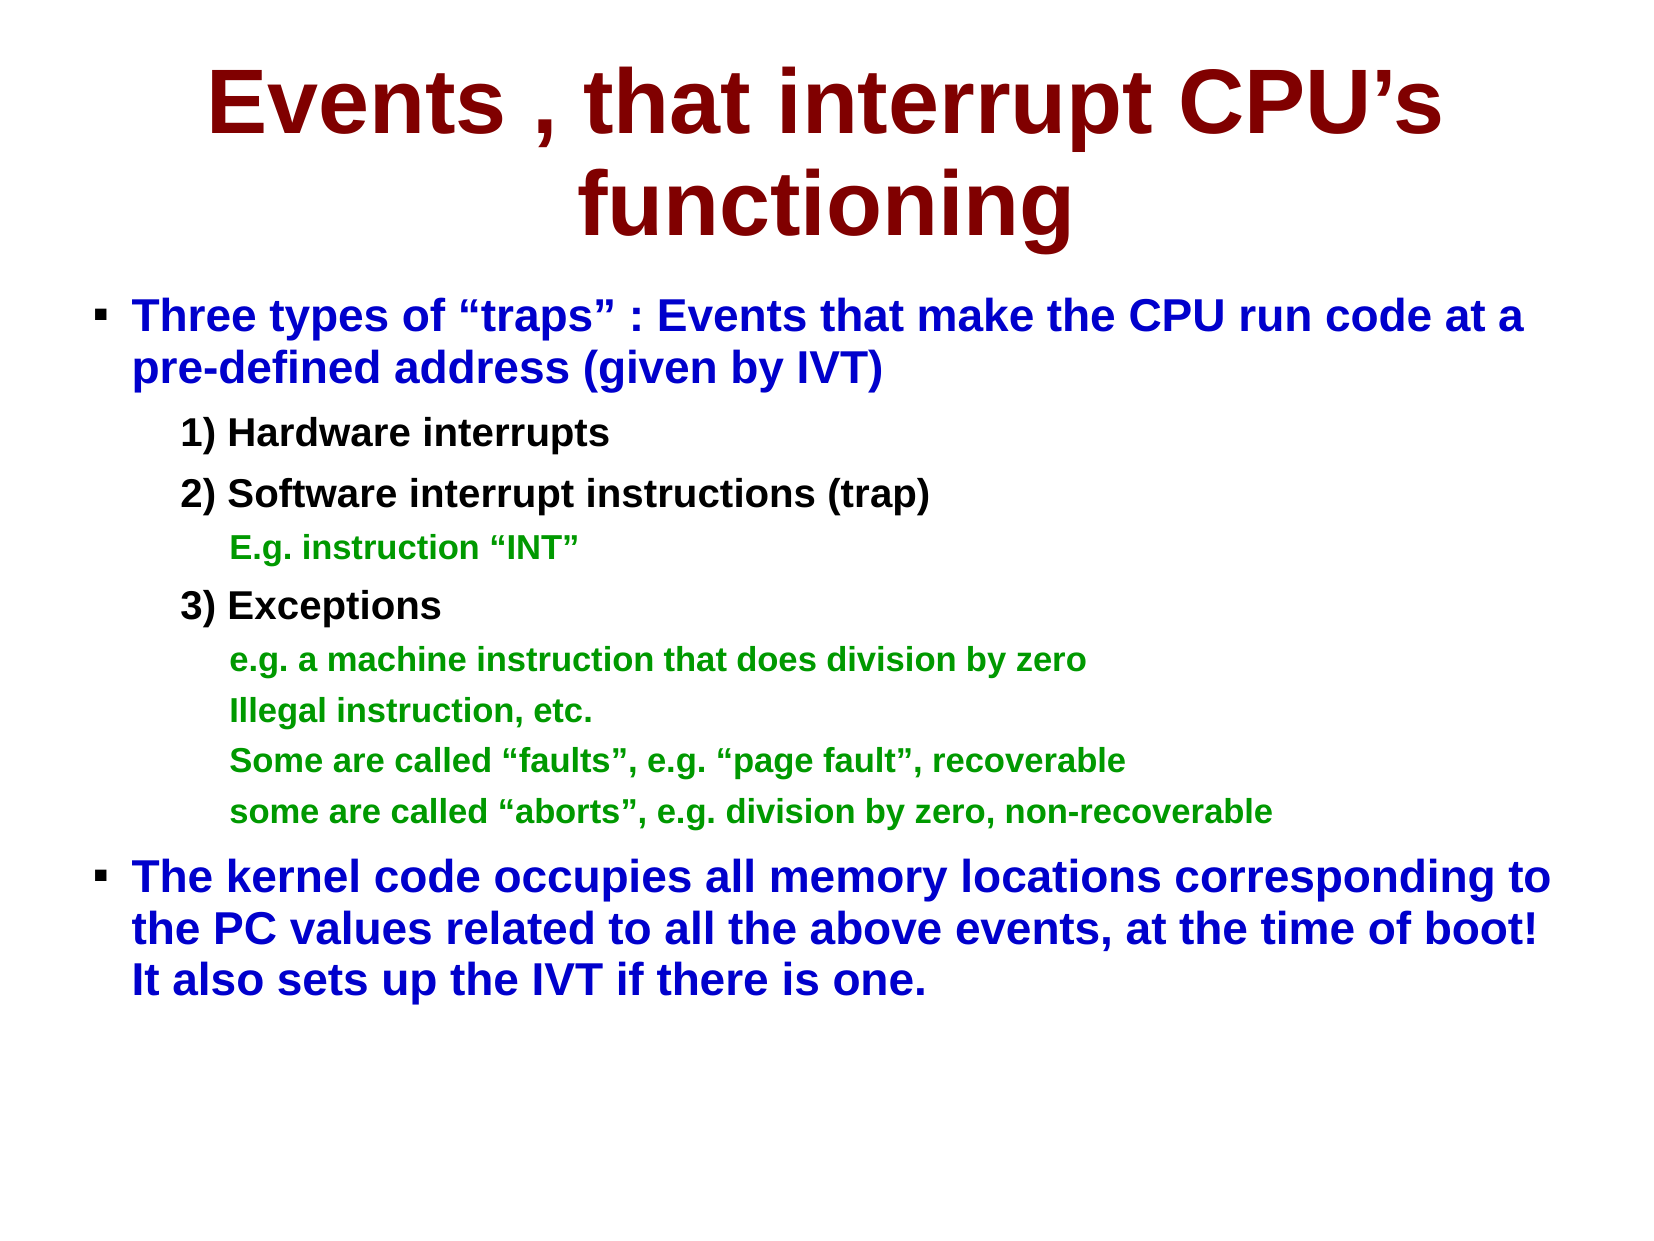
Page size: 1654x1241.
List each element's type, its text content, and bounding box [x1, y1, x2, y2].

title Events , that interrupt CPU’s functioning [82, 49, 1571, 257]
list Three types of “traps” : Events that make the CPU run code at a pre-defined address (given by IVT) 1) Hardware interrupts 2) Software interrupt instructions (trap) E.g. instruction “INT” 3) Exceptions e.g. a machine instruction that does division by zero Illegal instruction, etc. Some are called “faults”, e.g. “page fault”, recoverable some are called “aborts”, e.g. division by zero, non-recoverable The kernel code occupies all memory locations corresponding to the PC values related to all the above events, at the time of boot! It also sets up the IVT if there is one. [82, 290, 1571, 1010]
